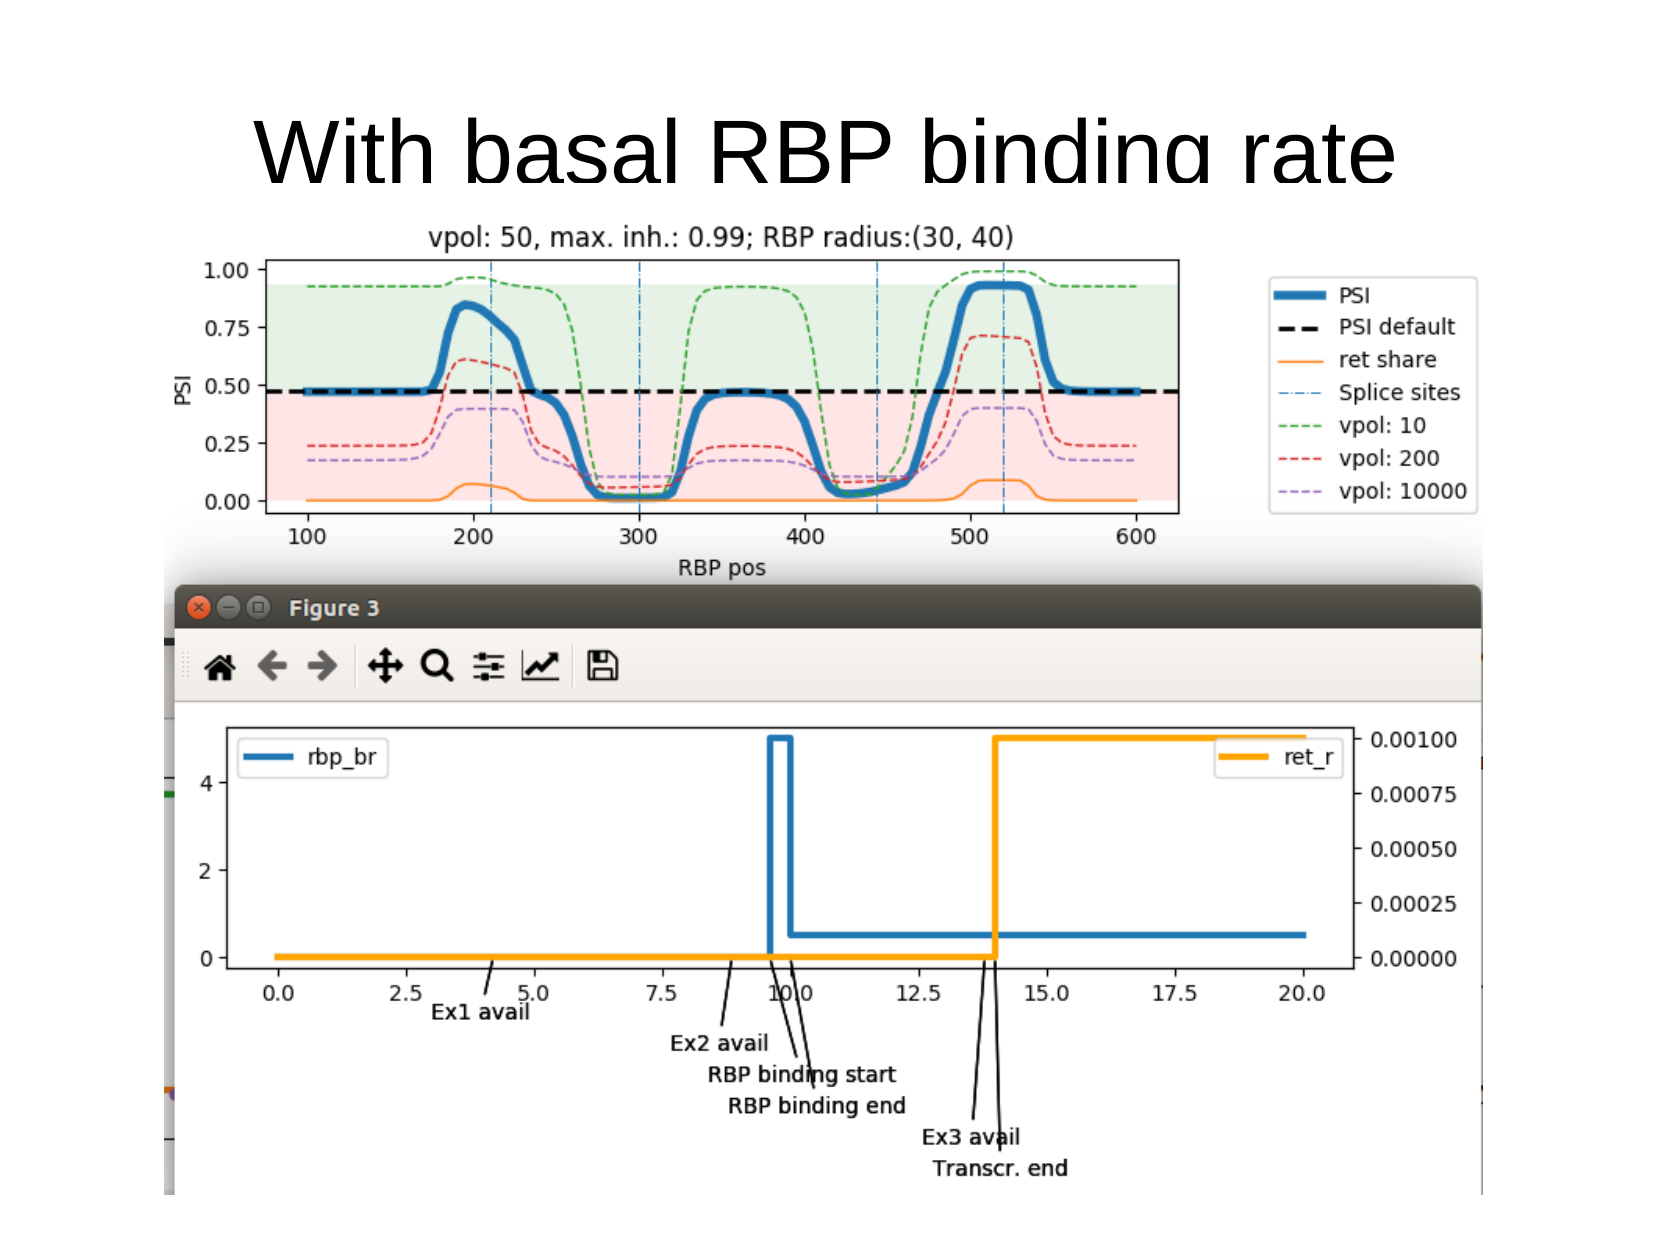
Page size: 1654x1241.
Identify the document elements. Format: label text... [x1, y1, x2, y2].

title With basal RBP binding rate [82, 49, 1571, 257]
picture [164, 183, 1483, 1195]
